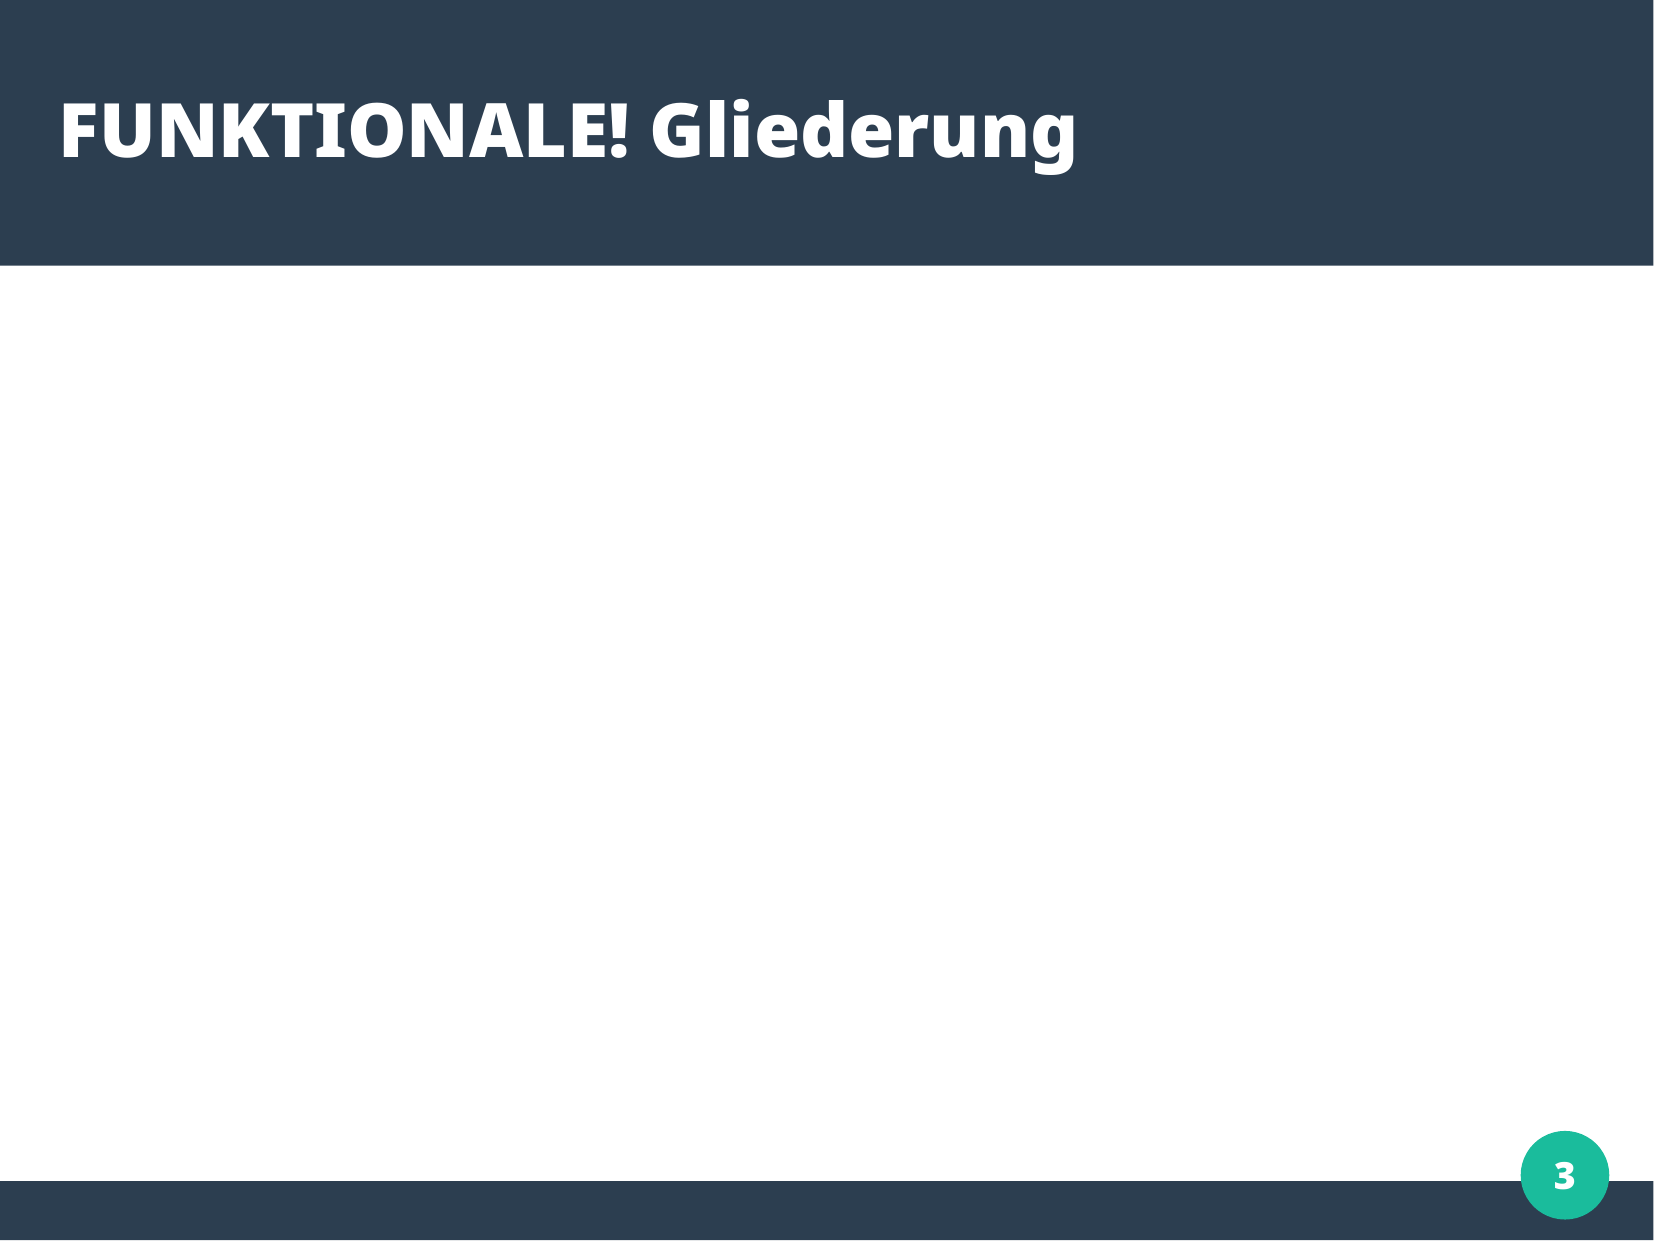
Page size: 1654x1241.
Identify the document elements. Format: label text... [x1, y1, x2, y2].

title FUNKTIONALE! Gliederung [59, 49, 1595, 207]
